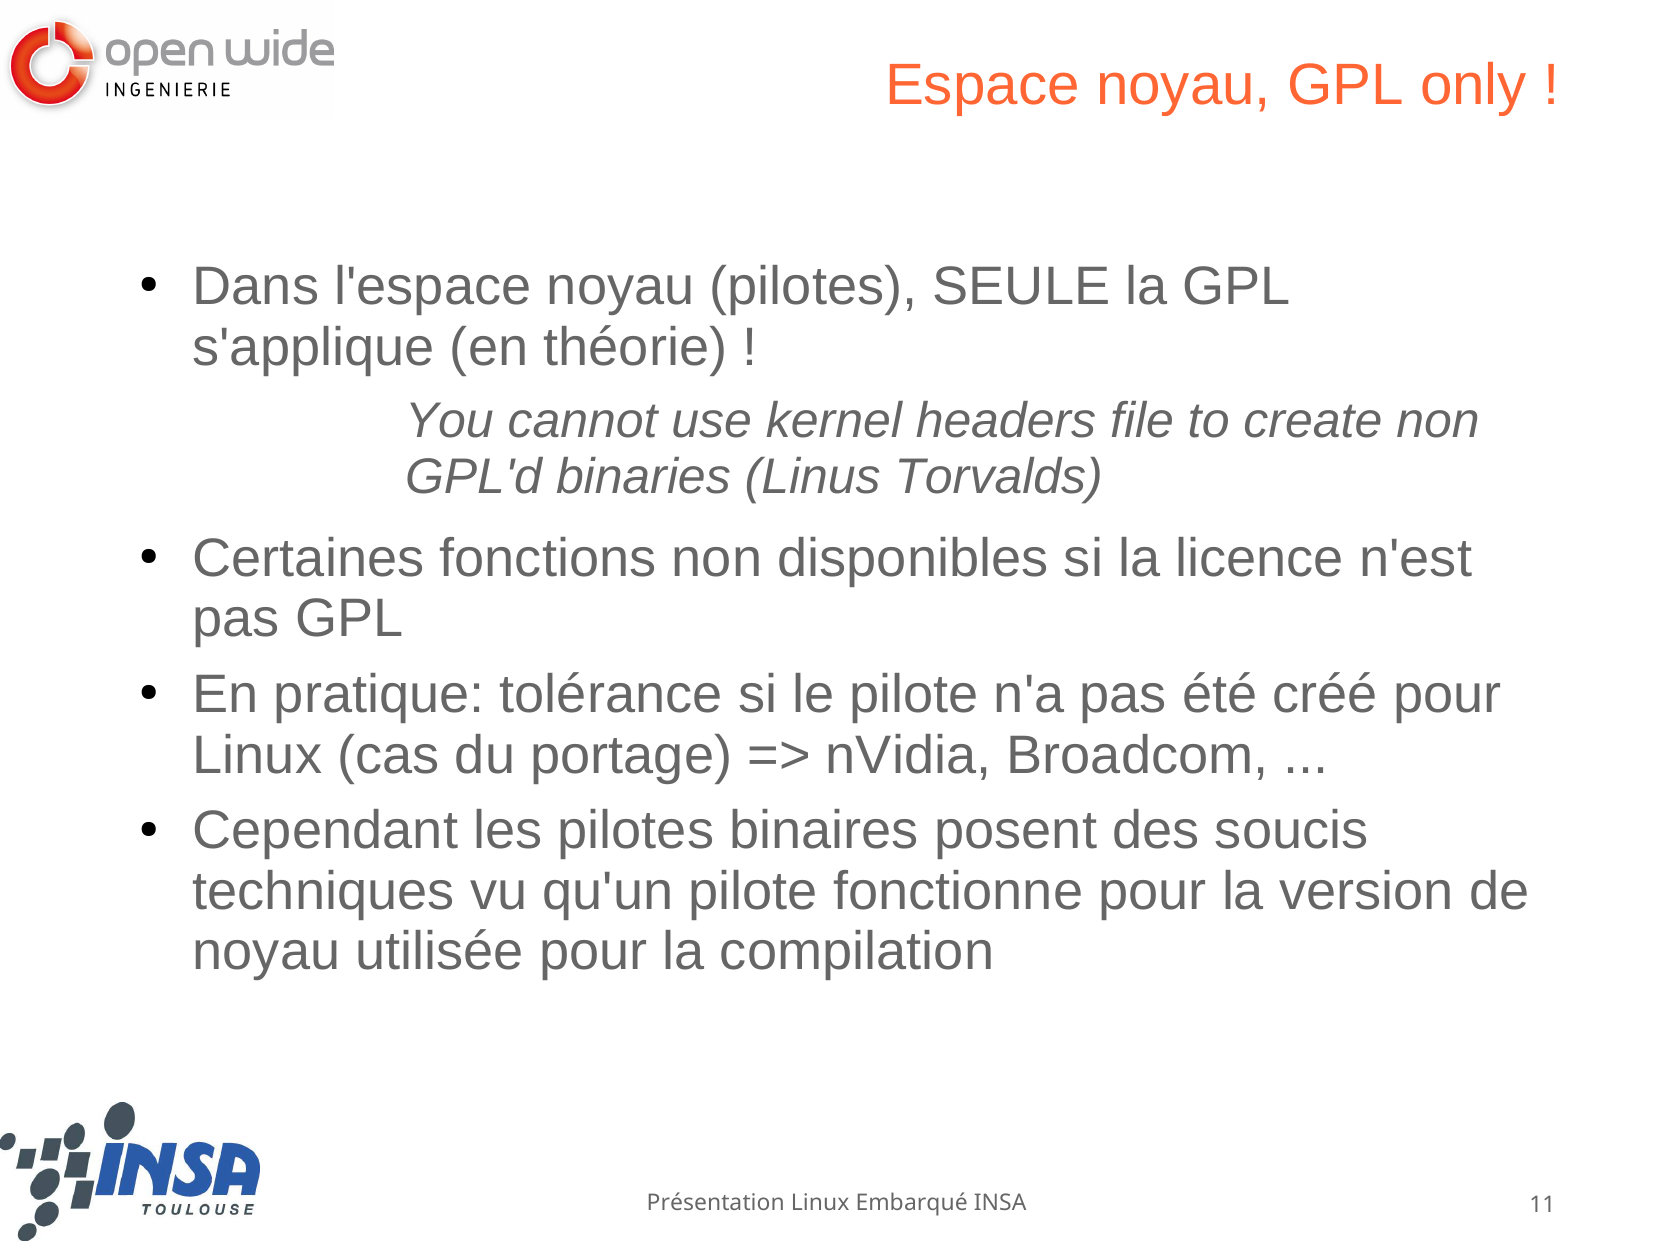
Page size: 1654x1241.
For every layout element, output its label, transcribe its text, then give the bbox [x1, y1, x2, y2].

picture [0, 1102, 260, 1241]
list Dans l'espace noyau (pilotes), SEULE la GPL s'applique (en théorie) ! You cannot use kernel headers file to create non GPL'd binaries (Linus Torvalds) Certaines fonctions non disponibles si la licence n'est pas GPL En pratique: tolérance si le pilote n'a pas été créé pour Linux (cas du portage) => nVidia, Broadcom, ... Cependant les pilotes binaires posent des soucis techniques vu qu'un pilote fonctionne pour la version de noyau utilisée pour la compilation [121, 255, 1534, 1127]
title Espace noyau, GPL only ! [602, 12, 1561, 157]
picture [0, 0, 334, 119]
